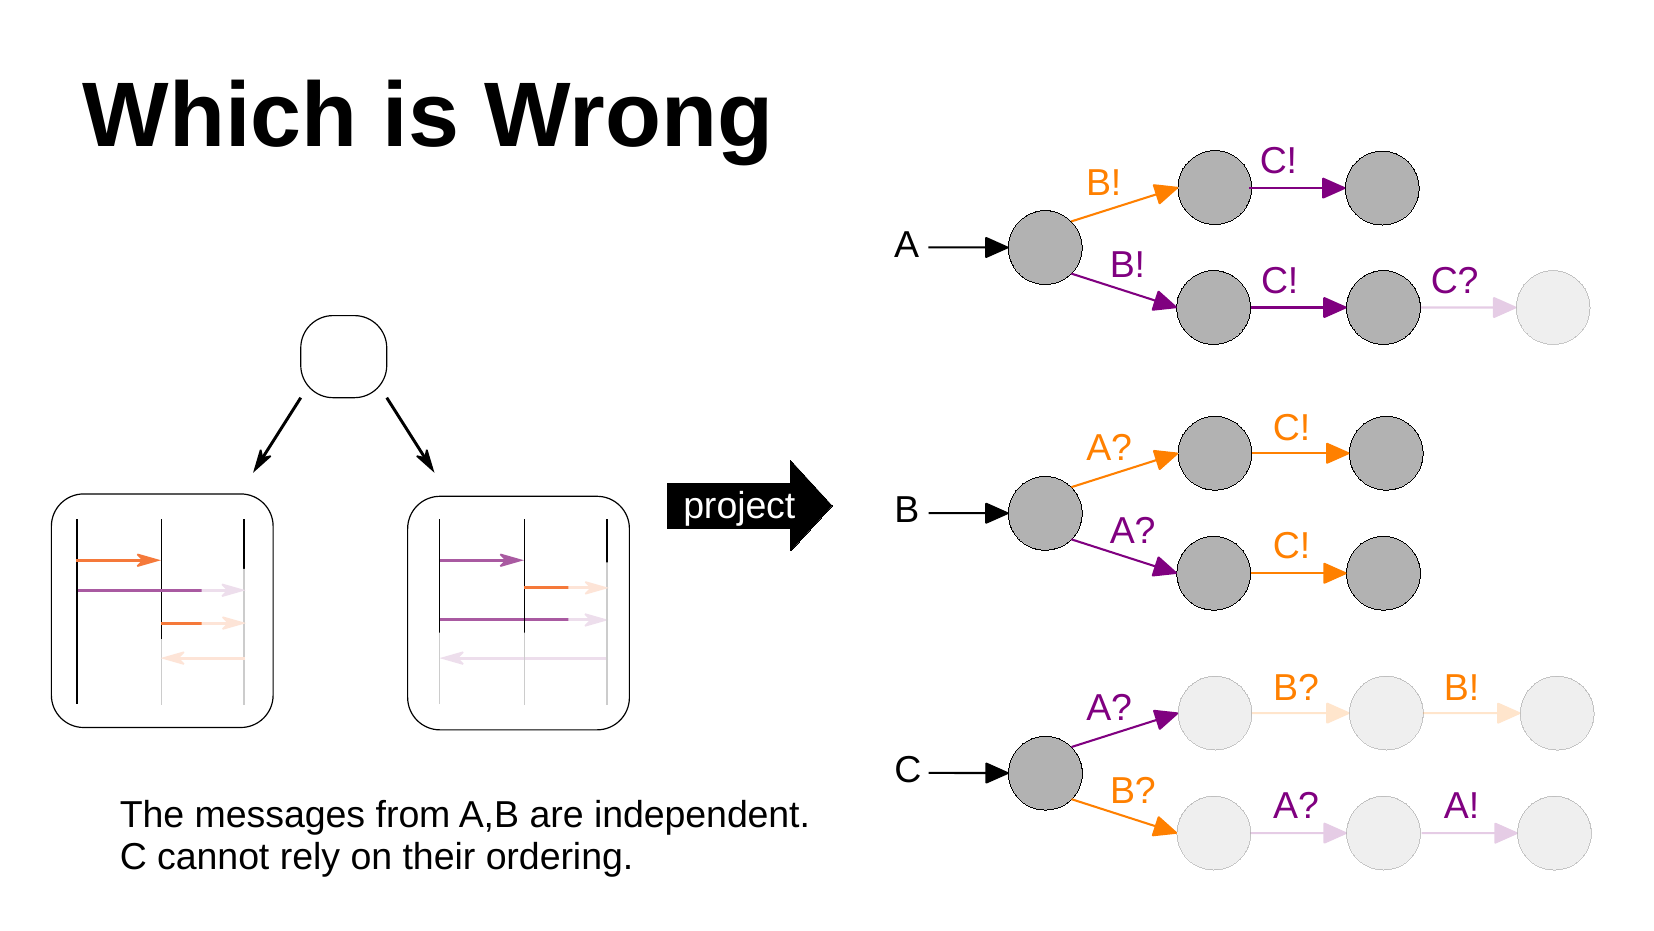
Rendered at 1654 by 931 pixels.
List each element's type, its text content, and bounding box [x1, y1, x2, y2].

text_box [1516, 270, 1591, 345]
text_box C! [1245, 132, 1313, 190]
text_box [1346, 796, 1421, 871]
text_box C [879, 741, 918, 799]
text_box [1176, 270, 1251, 345]
text_box A? [1071, 679, 1147, 737]
text_box [1178, 150, 1252, 225]
text_box [1008, 210, 1083, 285]
text_box [1176, 536, 1251, 611]
text_box [1346, 536, 1421, 611]
text_box [1176, 796, 1251, 871]
text_box B! [1071, 153, 1137, 211]
picture [50, 315, 631, 731]
text_box [1008, 476, 1083, 551]
title Which is Wrong [1252, 189, 1322, 193]
text_box [1008, 736, 1083, 811]
text_box A! [1429, 777, 1495, 835]
text_box [1520, 676, 1595, 751]
text_box A [879, 215, 917, 273]
text_box [1349, 676, 1424, 751]
text_box B? [1095, 762, 1171, 819]
text_box [1178, 676, 1252, 751]
text_box B [879, 481, 917, 539]
text_box B! [1095, 236, 1161, 294]
text_box B? [1258, 659, 1334, 716]
text_box [1346, 270, 1421, 345]
text_box [1349, 416, 1424, 491]
text_box [1517, 796, 1592, 871]
text_box A? [1095, 502, 1171, 560]
text_box B! [1429, 659, 1495, 717]
text_box project [667, 460, 833, 551]
title Which is Wrong [82, 37, 1571, 193]
text_box [1345, 151, 1420, 226]
text_box C! [1246, 251, 1314, 309]
text_box C! [1258, 517, 1326, 575]
text_box [1178, 416, 1252, 491]
text_box The messages from A,B are independent. C cannot rely on their ordering. [105, 786, 826, 886]
text_box C? [1416, 251, 1494, 309]
text_box C! [1258, 399, 1326, 457]
text_box A? [1071, 419, 1147, 477]
text_box A? [1258, 777, 1334, 835]
